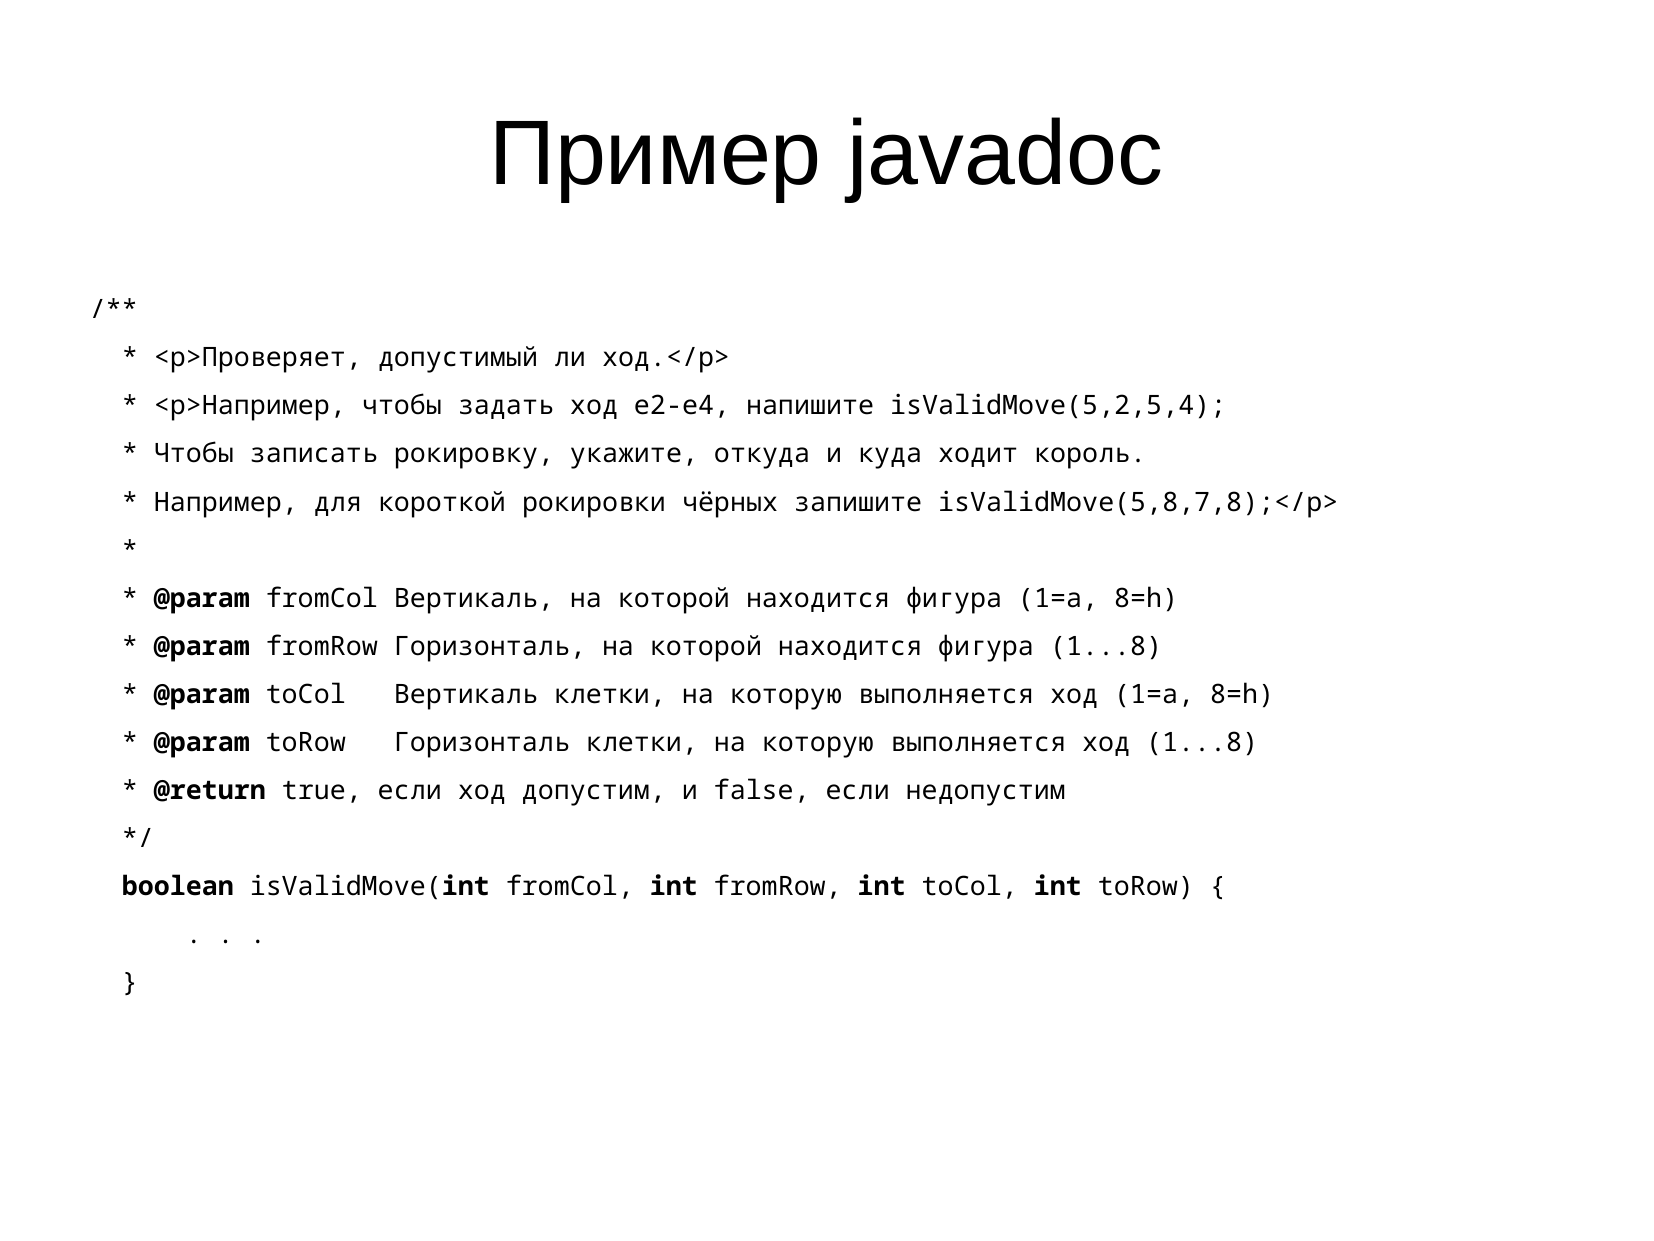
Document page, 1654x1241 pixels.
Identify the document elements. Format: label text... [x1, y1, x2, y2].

list /** * <p>Проверяет, допустимый ли ход.</p> * <p>Например, чтобы задать ход e2-e4, напишите isValidMove(5,2,5,4); * Чтобы записать рокировку, укажите, откуда и куда ходит король. * Например, для короткой рокировки чёрных запишите isValidMove(5,8,7,8);</p> * * @param fromCol Вертикаль, на которой находится фигура (1=a, 8=h) * @param fromRow Горизонталь, на которой находится фигура (1...8) * @param toCol Вертикаль клетки, на которую выполняется ход (1=a, 8=h) * @param toRow Горизонталь клетки, на которую выполняется ход (1...8) * @return true, если ход допустим, и false, если недопустим */ boolean isValidMove(int fromCol, int fromRow, int toCol, int toRow) { . . . } [82, 290, 1571, 1010]
title Пример javadoc [82, 49, 1571, 257]
